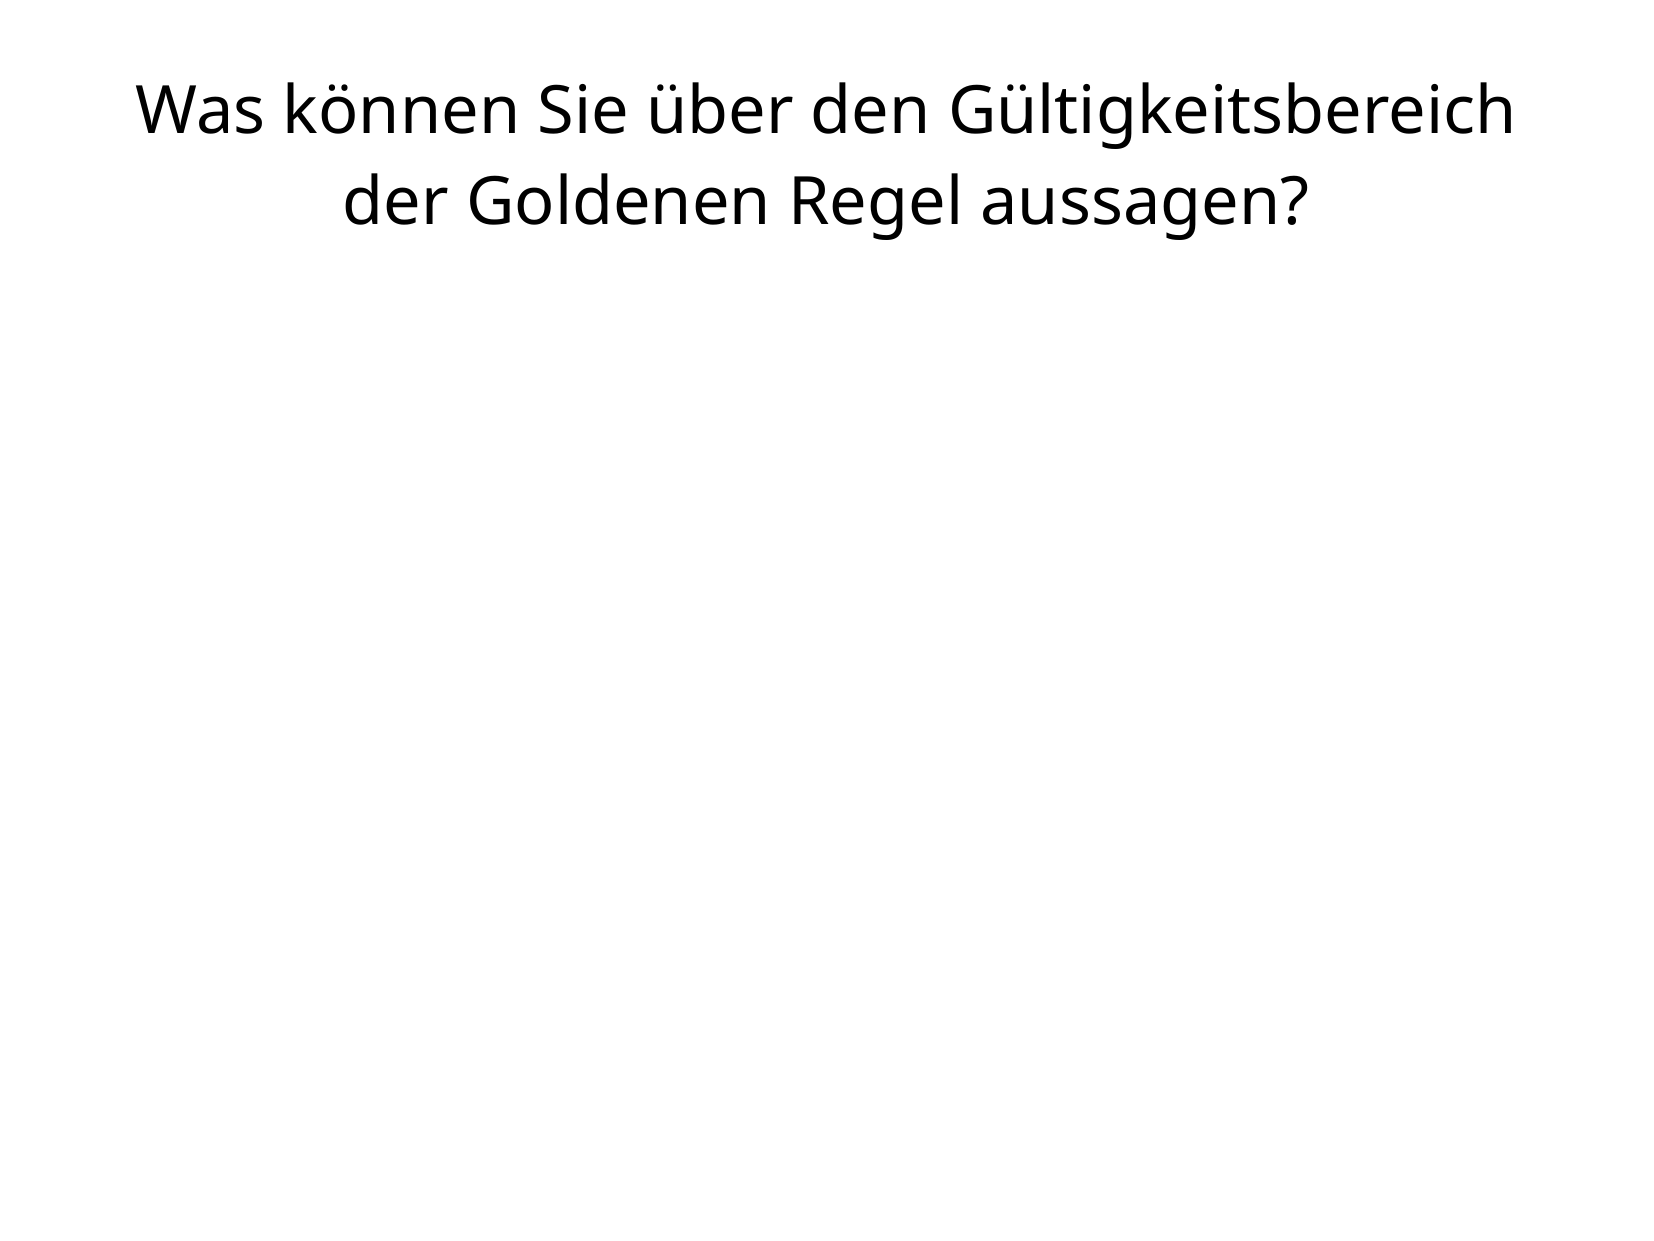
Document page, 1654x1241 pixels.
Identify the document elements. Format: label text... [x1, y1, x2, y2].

title Was können Sie über den Gültigkeitsbereich der Goldenen Regel aussagen? [82, 49, 1571, 257]
